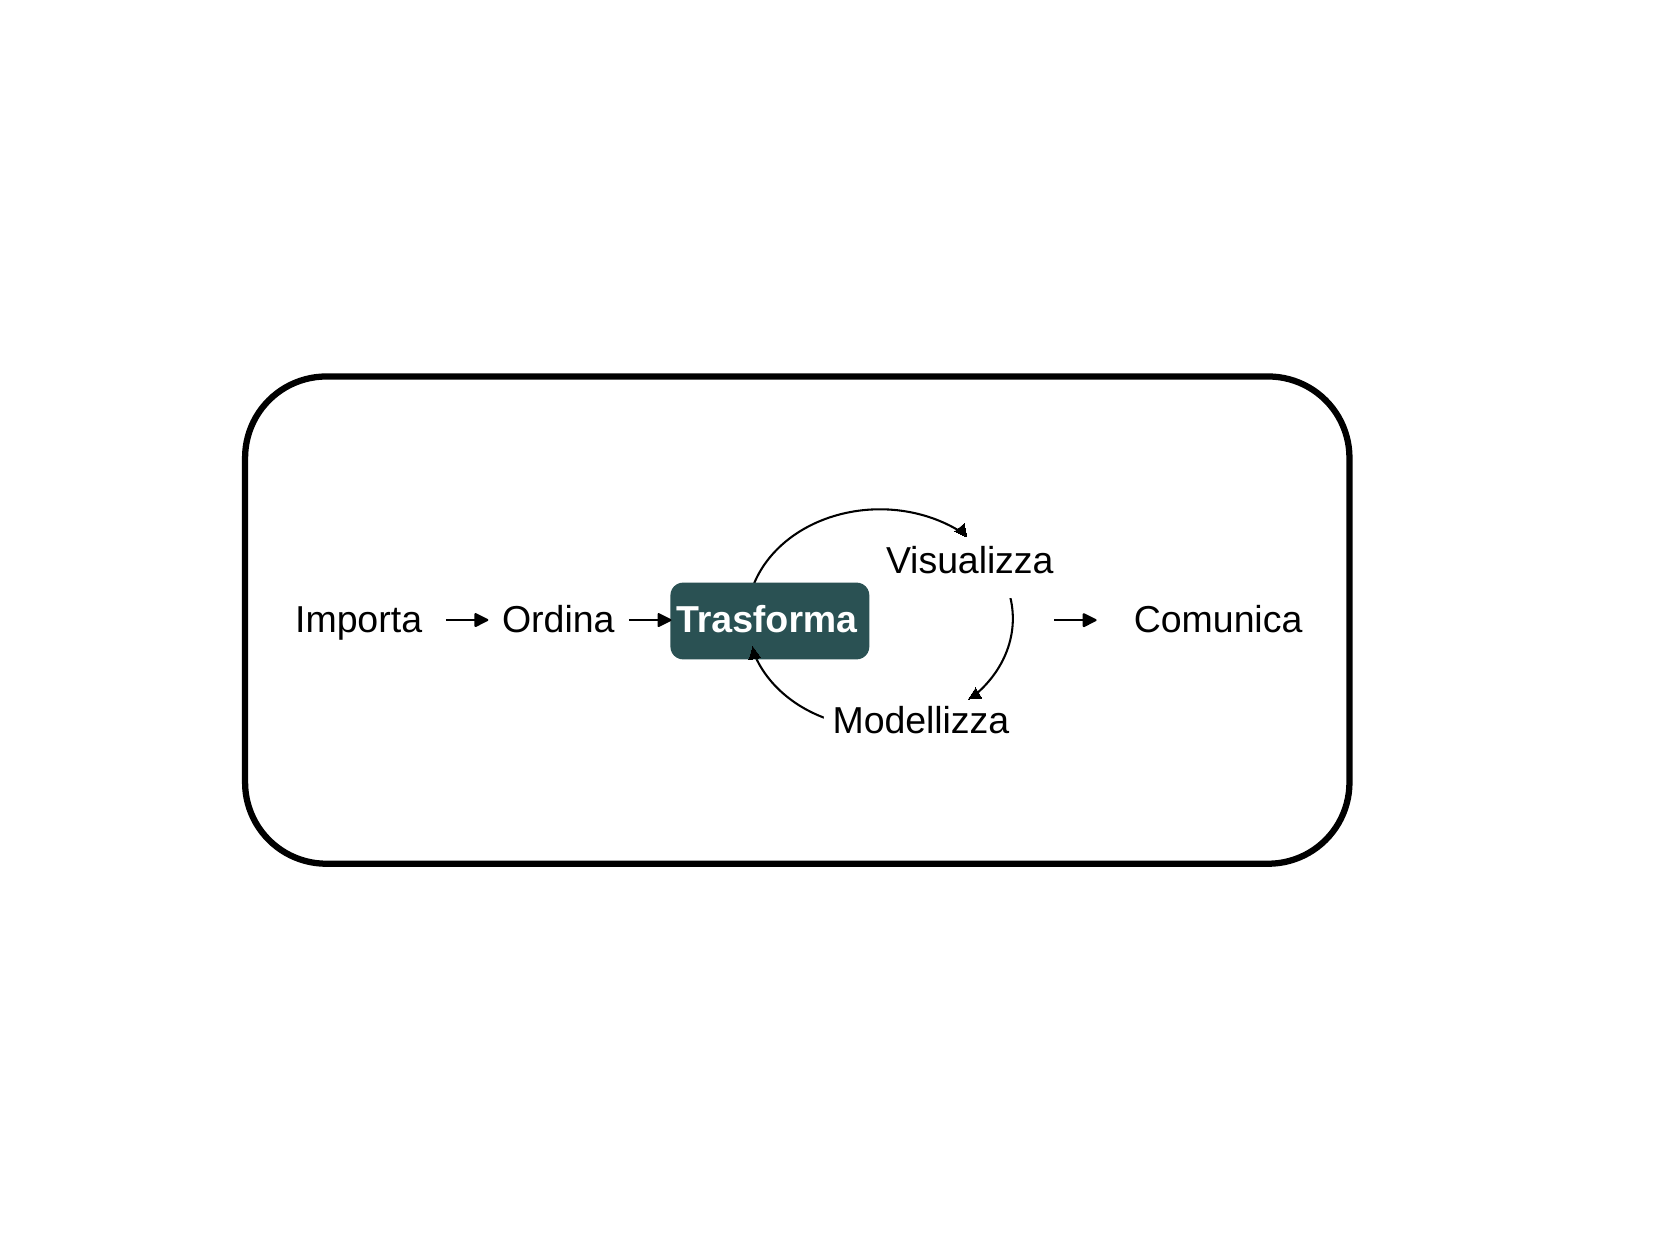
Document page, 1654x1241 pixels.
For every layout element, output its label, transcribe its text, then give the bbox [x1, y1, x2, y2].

text_box [1083, 614, 1096, 627]
text_box Ordina [487, 591, 661, 649]
text_box Modellizza [818, 692, 1084, 749]
text_box Importa [280, 591, 458, 691]
text_box Comunica [1119, 591, 1409, 691]
text_box [658, 614, 671, 627]
text_box [968, 687, 982, 700]
text_box [671, 582, 869, 591]
text_box Visualizza [871, 532, 1125, 590]
text_box [748, 646, 761, 660]
text_box [877, 590, 1055, 652]
text_box [475, 614, 488, 626]
text_box [954, 523, 967, 537]
text_box Trasforma [661, 591, 877, 691]
